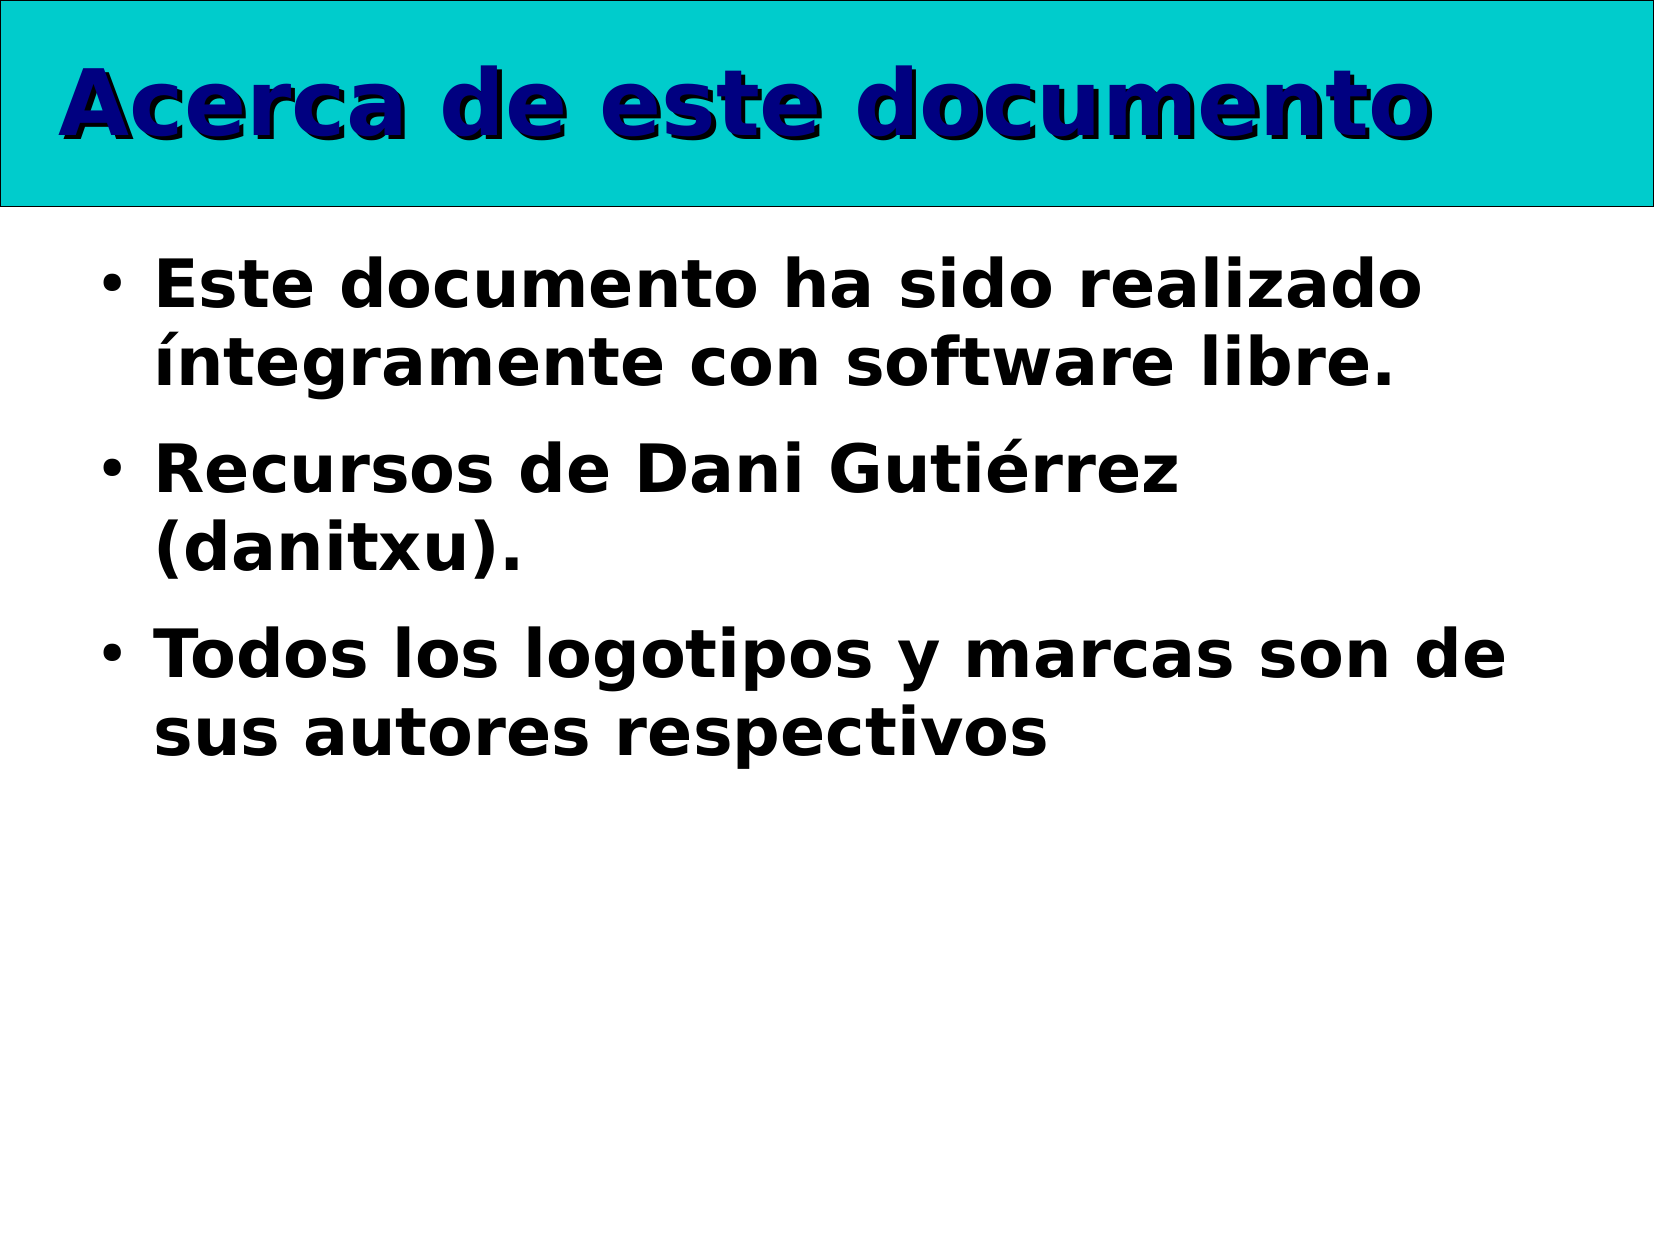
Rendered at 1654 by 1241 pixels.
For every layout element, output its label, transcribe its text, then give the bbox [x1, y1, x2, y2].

title Acerca de este documento [59, 14, 1654, 192]
list Este documento ha sido realizado íntegramente con software libre. Recursos de Dani Gutiérrez (danitxu). Todos los logotipos y marcas son de sus autores respectivos [82, 245, 1571, 1109]
